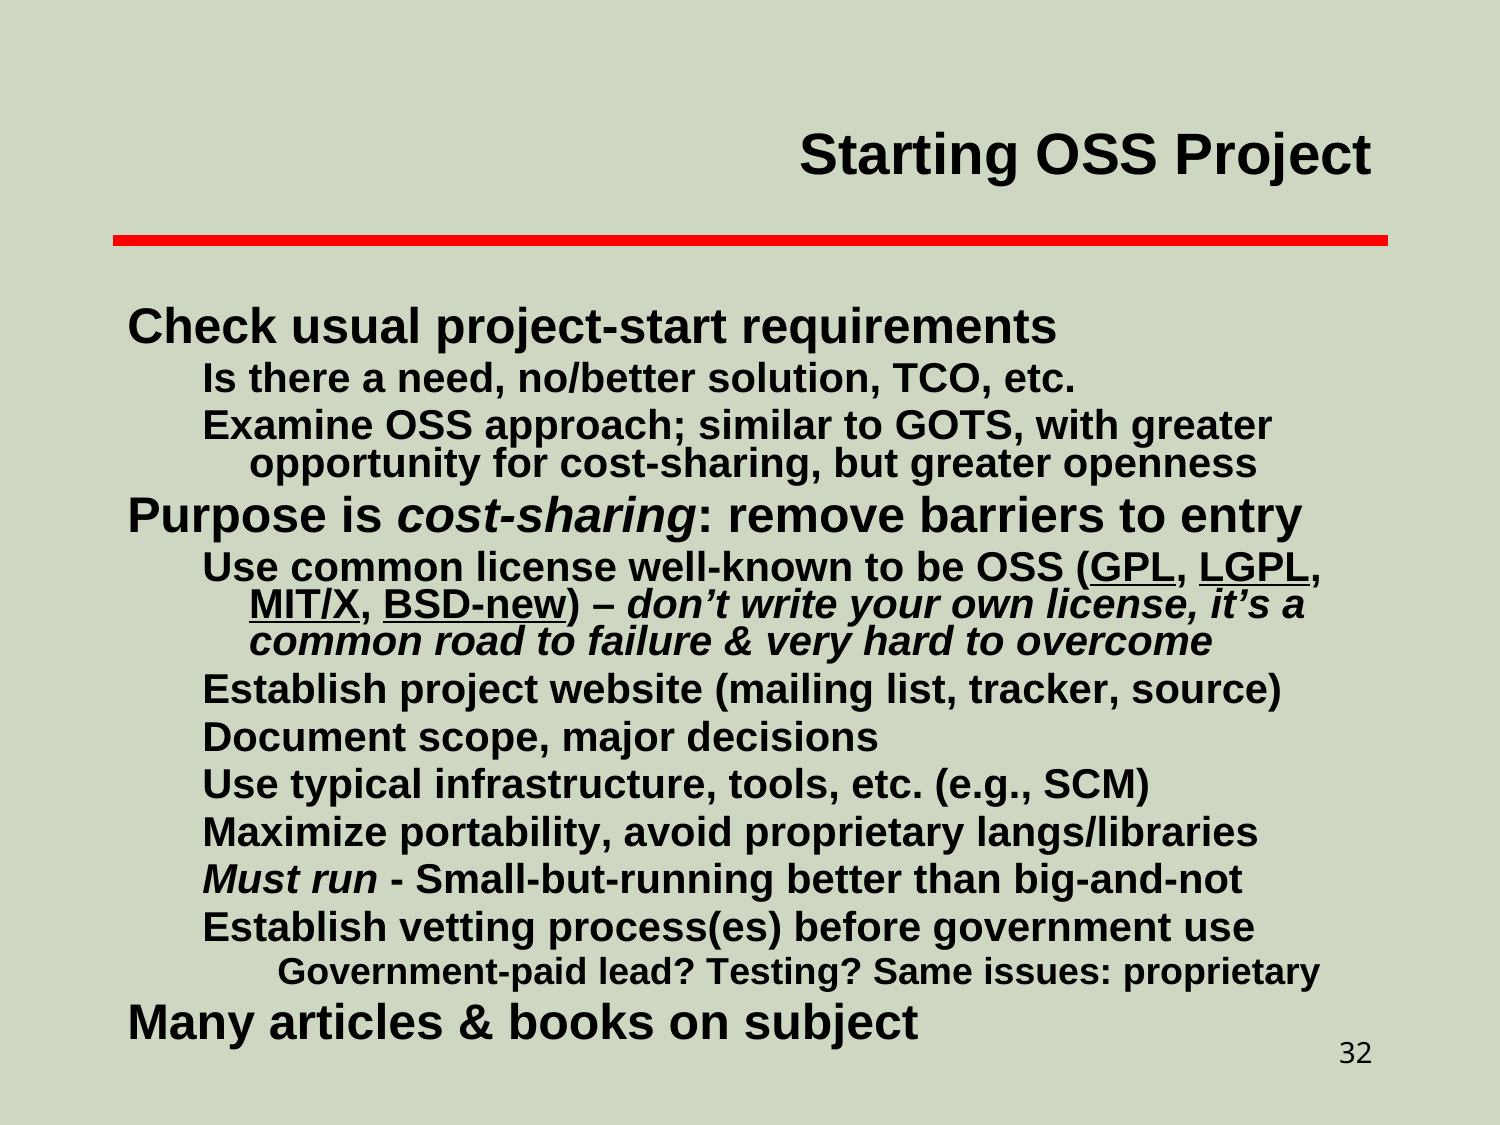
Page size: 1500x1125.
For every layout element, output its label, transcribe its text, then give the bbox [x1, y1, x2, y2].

list Check usual project-start requirements Is there a need, no/better solution, TCO, etc. Examine OSS approach; similar to GOTS, with greater opportunity for cost-sharing, but greater openness Purpose is cost-sharing: remove barriers to entry Use common license well-known to be OSS (GPL, LGPL, MIT/X, BSD-new) – don’t write your own license, it’s a common road to failure & very hard to overcome Establish project website (mailing list, tracker, source) Document scope, major decisions Use typical infrastructure, tools, etc. (e.g., SCM) Maximize portability, avoid proprietary langs/libraries Must run - Small-but-running better than big-and-not Establish vetting process(es) before government use Government-paid lead? Testing? Same issues: proprietary Many articles & books on subject [112, 299, 1388, 1087]
title Starting OSS Project [337, 85, 1388, 224]
